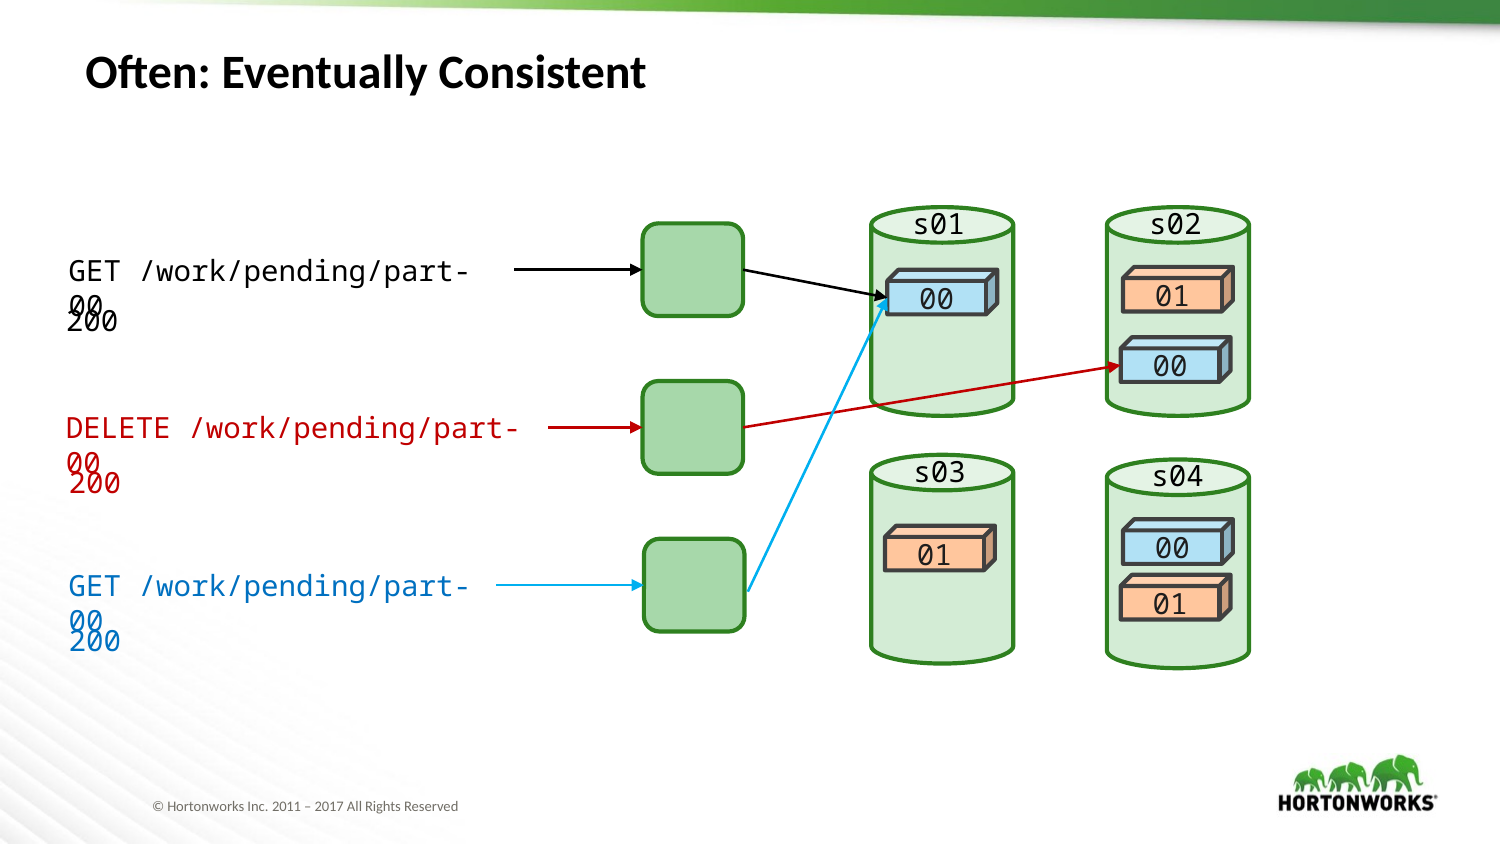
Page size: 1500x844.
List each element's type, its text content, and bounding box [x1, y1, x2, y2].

picture [0, 0, 1500, 844]
text_box [871, 297, 884, 326]
text_box 200 [53, 457, 505, 507]
text_box 01 [885, 537, 983, 570]
text_box s01 [897, 197, 980, 248]
text_box 00 [887, 281, 986, 314]
text_box 01 [1123, 279, 1221, 312]
text_box s04 [1136, 450, 1220, 501]
text_box 00 [1123, 531, 1221, 564]
text_box [871, 227, 1014, 404]
text_box [643, 538, 745, 632]
text_box [1106, 225, 1250, 416]
text_box s03 [898, 446, 982, 497]
text_box [880, 385, 1014, 416]
text_box 01 [1121, 587, 1219, 619]
text_box 200 [51, 295, 503, 346]
text_box [642, 381, 744, 474]
title Often: Eventually Consistent [75, 49, 1426, 98]
text_box [1106, 478, 1250, 669]
text_box [642, 223, 744, 317]
text_box GET /work/pending/part-00 [53, 244, 515, 330]
text_box 00 [1121, 349, 1219, 382]
text_box DELETE /work/pending/part-00 [51, 402, 549, 487]
text_box GET /work/pending/part-00 [53, 559, 497, 614]
text_box [871, 474, 1014, 664]
text_box s02 [1134, 197, 1217, 248]
text_box 200 [53, 614, 505, 665]
